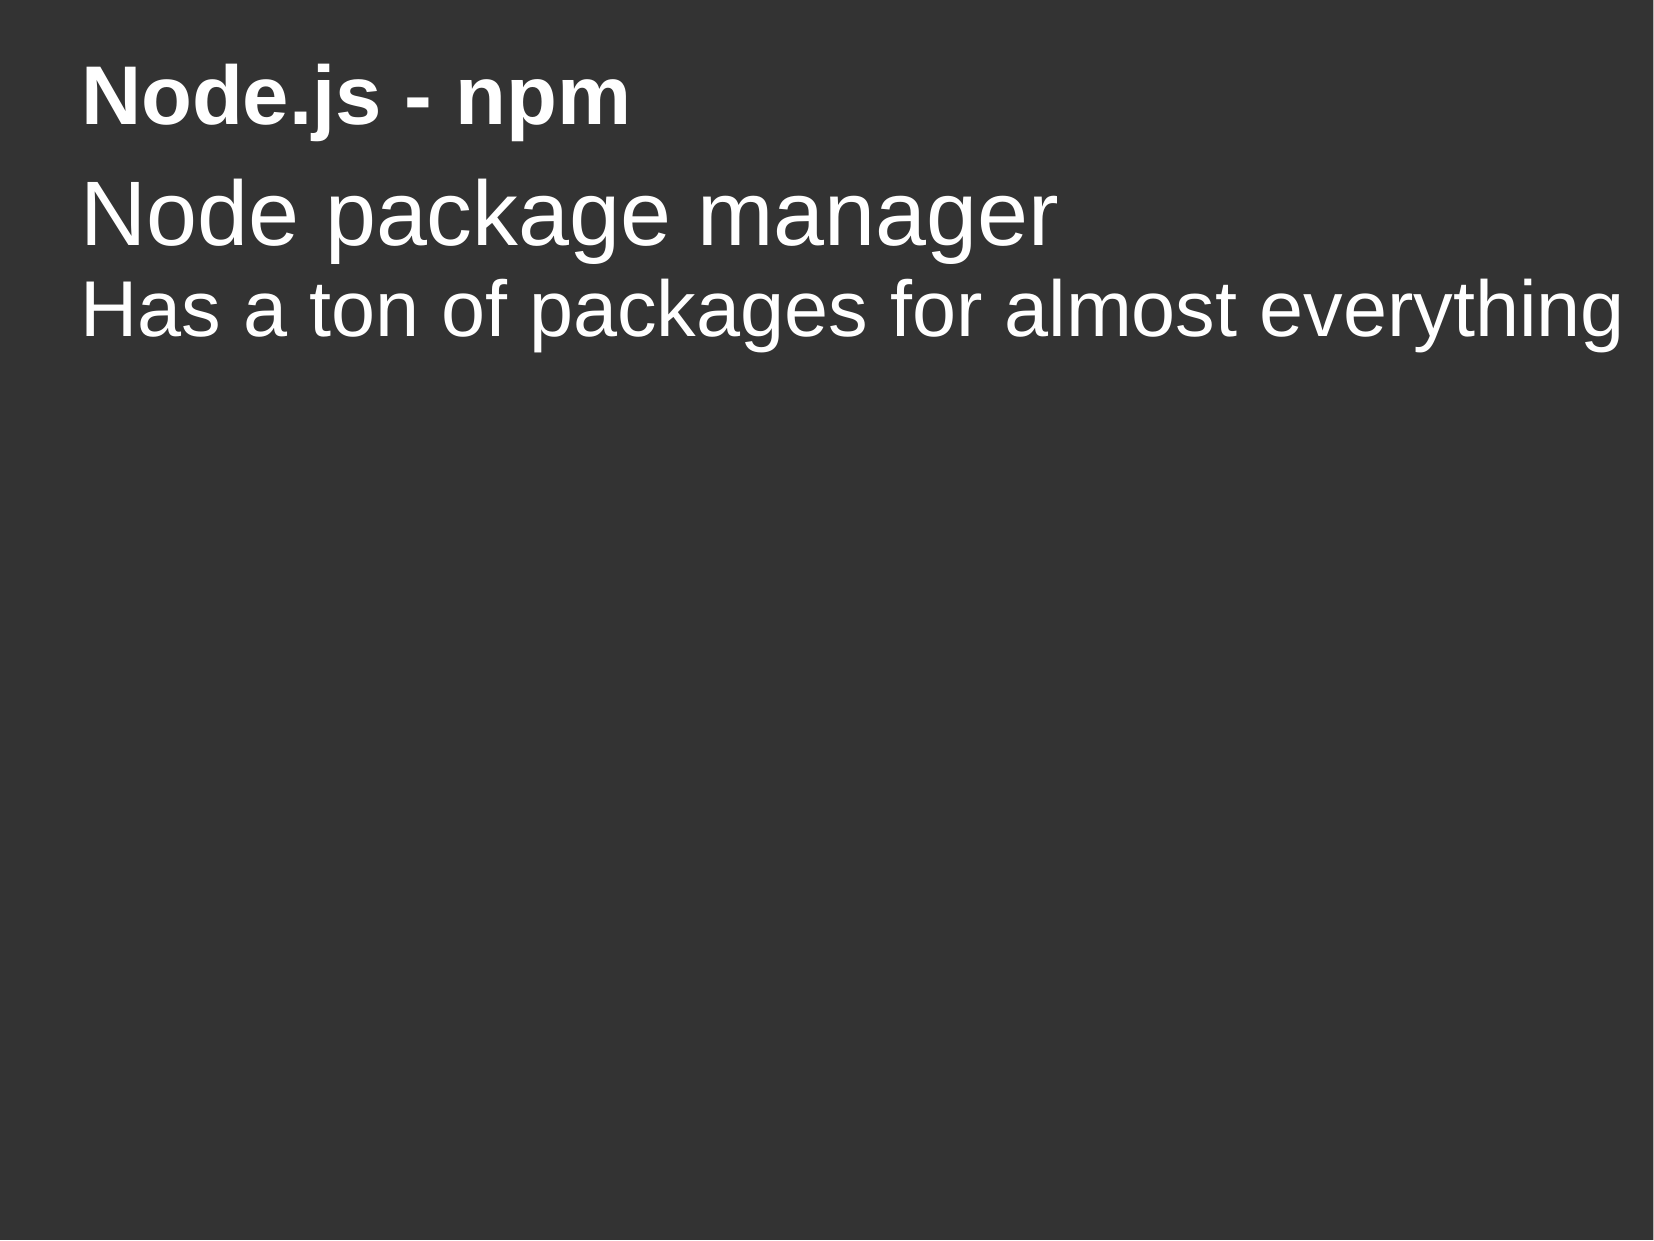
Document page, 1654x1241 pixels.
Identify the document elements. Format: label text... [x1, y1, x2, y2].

title Node package manager Has a ton of packages for almost everything [80, 162, 1651, 443]
title Node.js - npm [81, 49, 1570, 257]
